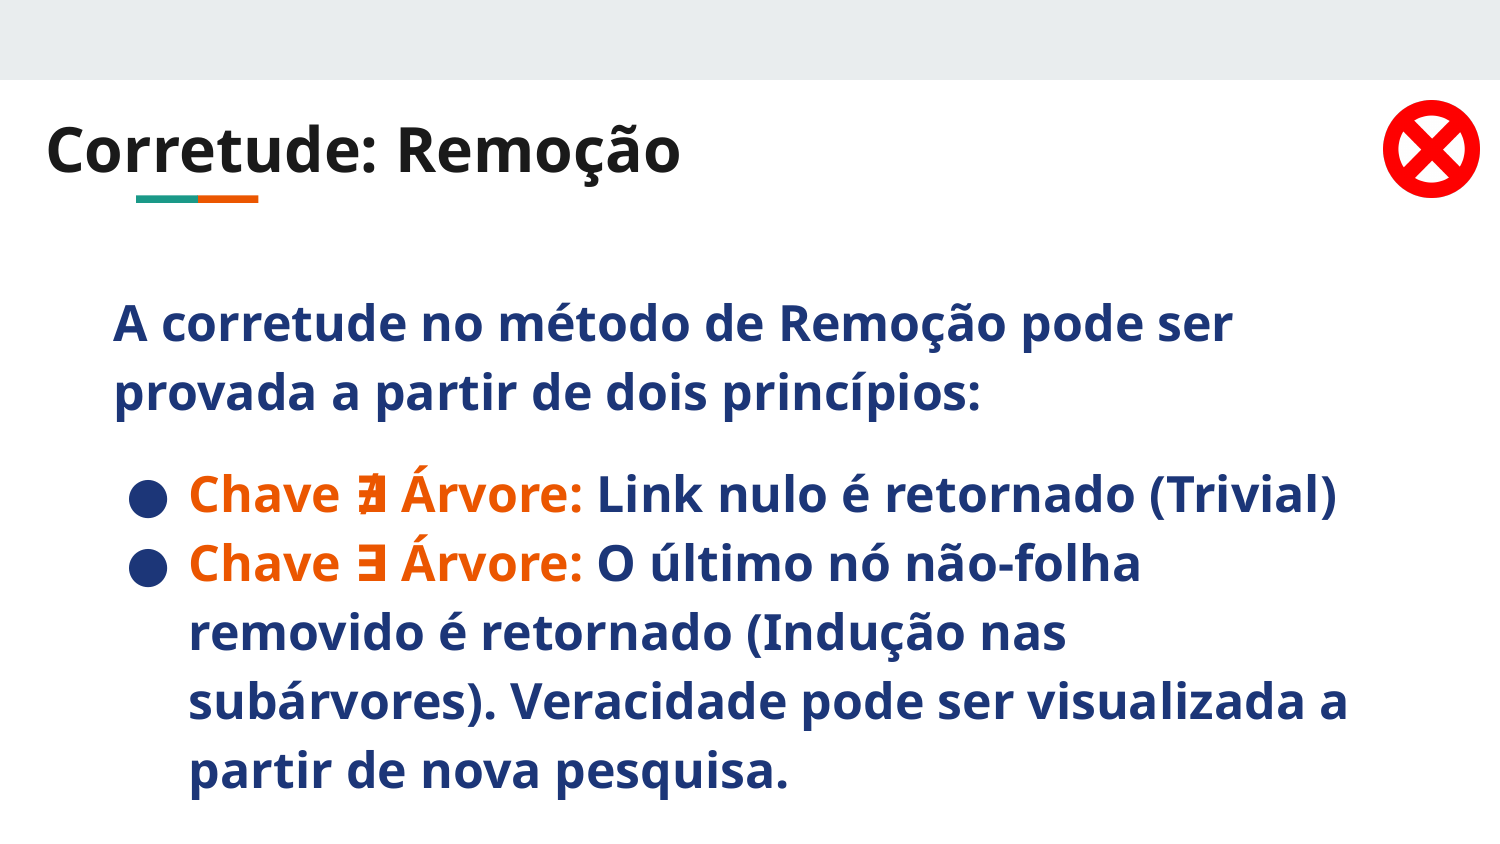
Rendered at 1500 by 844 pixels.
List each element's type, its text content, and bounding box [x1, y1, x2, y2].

title Corretude: Remoção [30, 94, 1292, 205]
list A corretude no método de Remoção pode ser provada a partir de dois princípios: Chave ∄ Árvore: Link nulo é retornado (Trivial) Chave ∃ Árvore: O último nó não-folha removido é retornado (Indução nas subárvores). Veracidade pode ser visualizada a partir de nova pesquisa. [98, 267, 1402, 814]
picture [1383, 100, 1480, 198]
